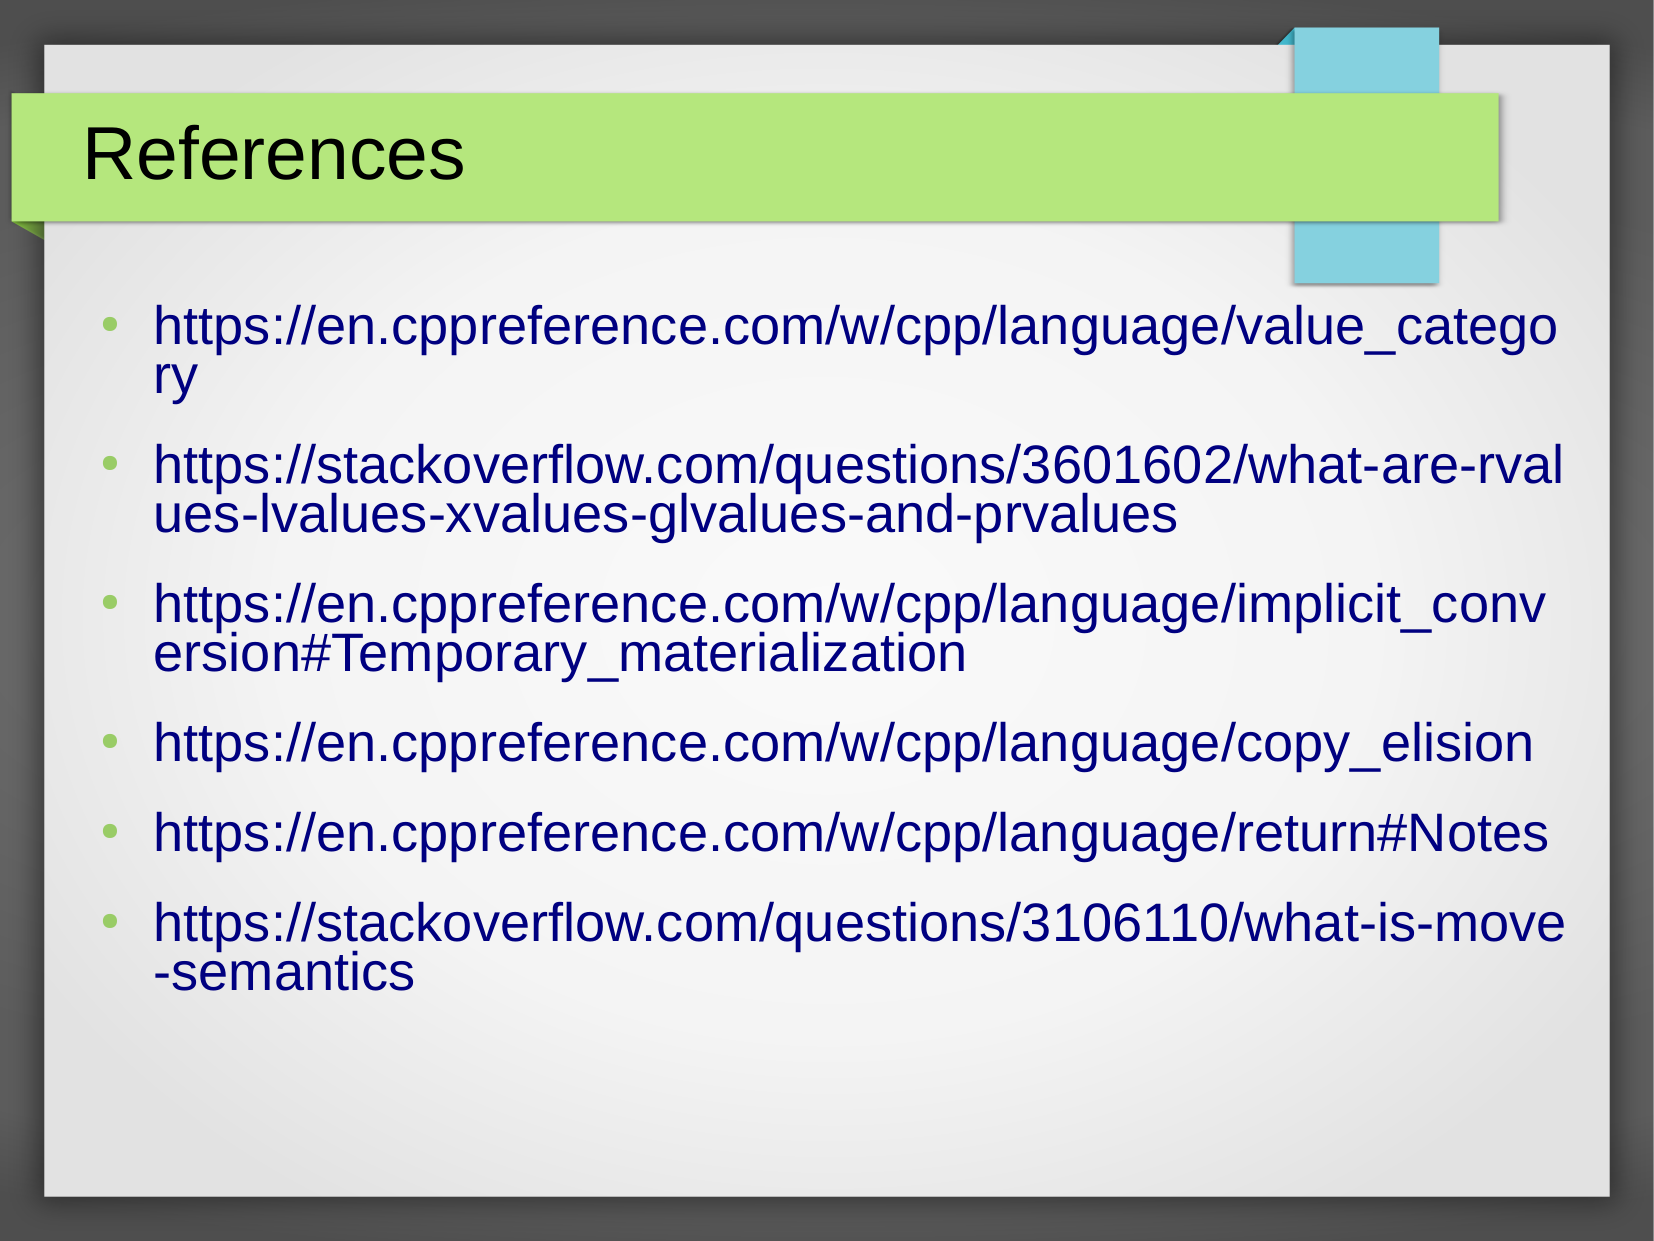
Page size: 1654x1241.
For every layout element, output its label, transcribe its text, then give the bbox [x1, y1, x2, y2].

title References [82, 94, 1264, 213]
picture [0, 0, 1654, 1241]
list https://en.cppreference.com/w/cpp/language/value_category https://stackoverflow.com/questions/3601602/what-are-rvalues-lvalues-xvalues-glvalues-and-prvalues https://en.cppreference.com/w/cpp/language/implicit_conversion#Temporary_materialization https://en.cppreference.com/w/cpp/language/copy_elision https://en.cppreference.com/w/cpp/language/return#Notes https://stackoverflow.com/questions/3106110/what-is-move-semantics [82, 295, 1571, 1015]
